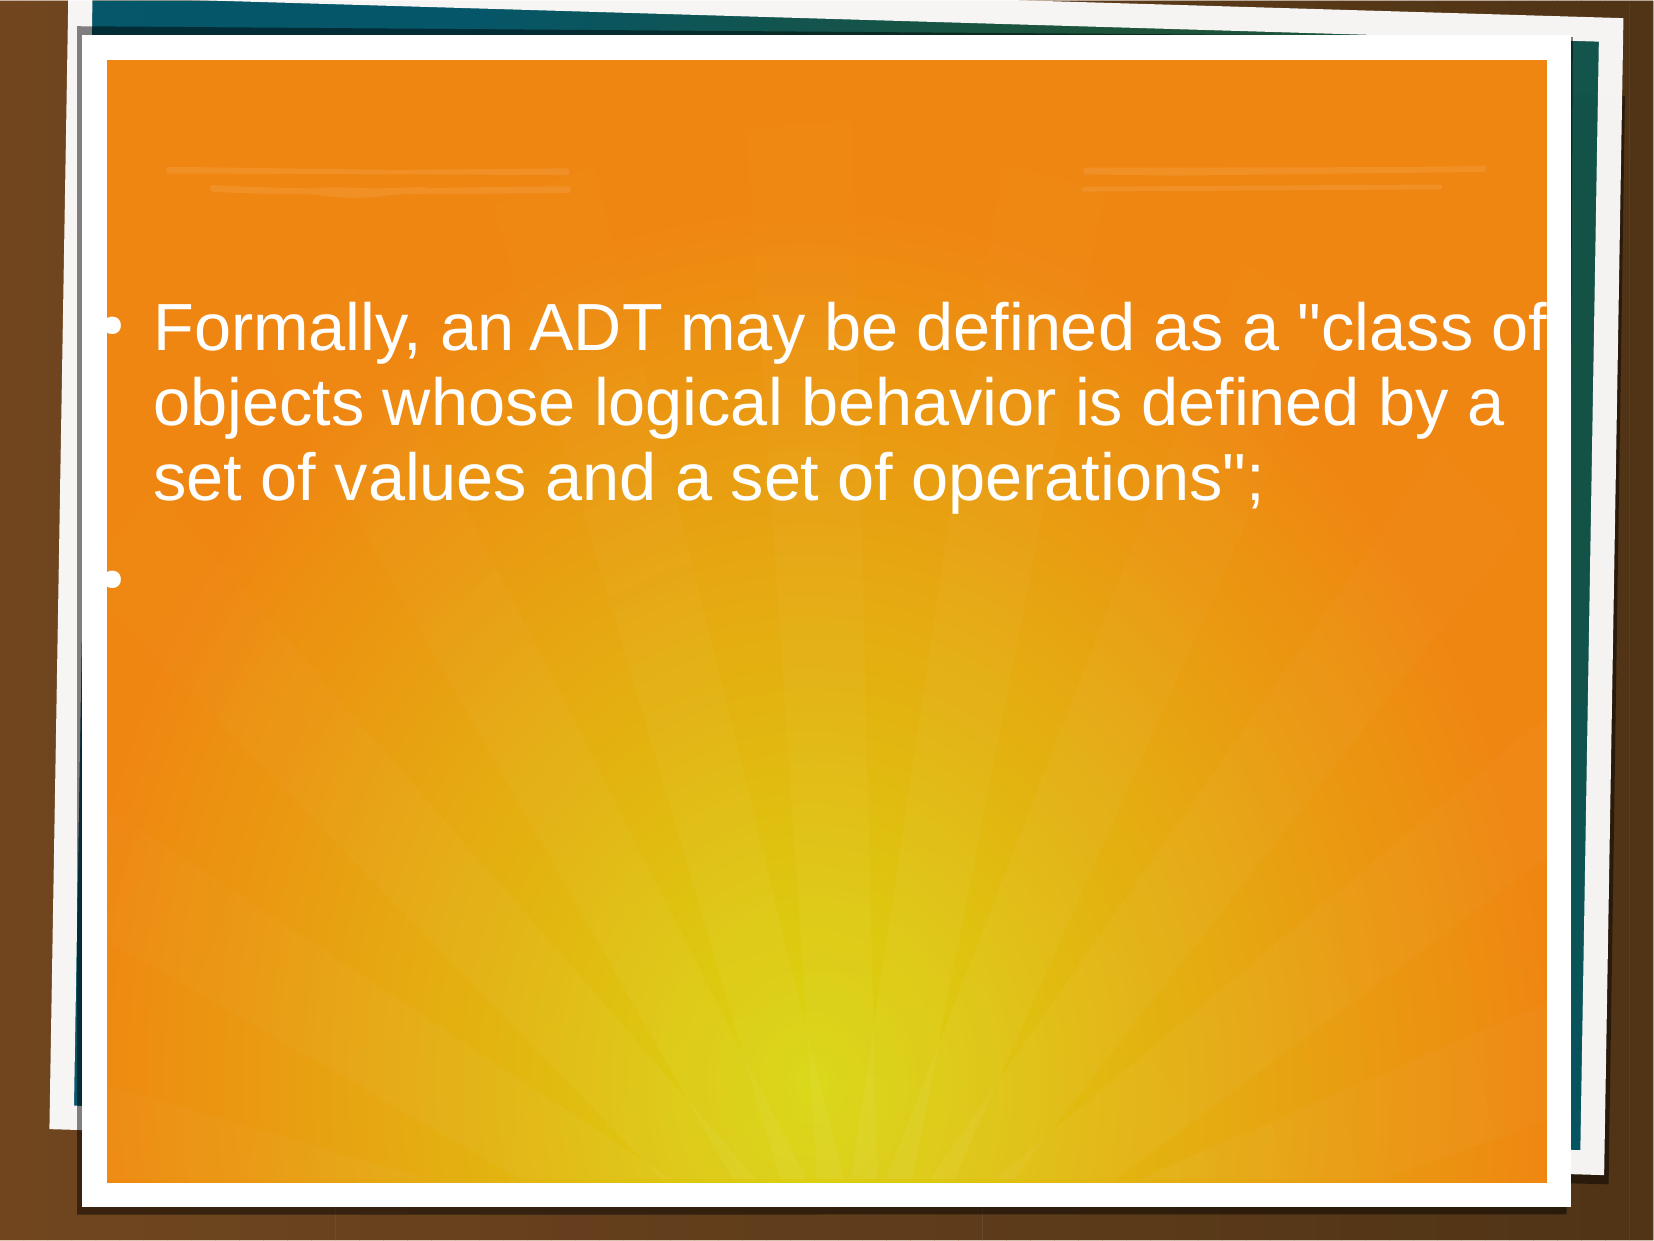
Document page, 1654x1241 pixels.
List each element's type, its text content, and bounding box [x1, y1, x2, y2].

list Formally, an ADT may be defined as a "class of objects whose logical behavior is defined by a set of values and a set of operations"; [82, 290, 1571, 1010]
